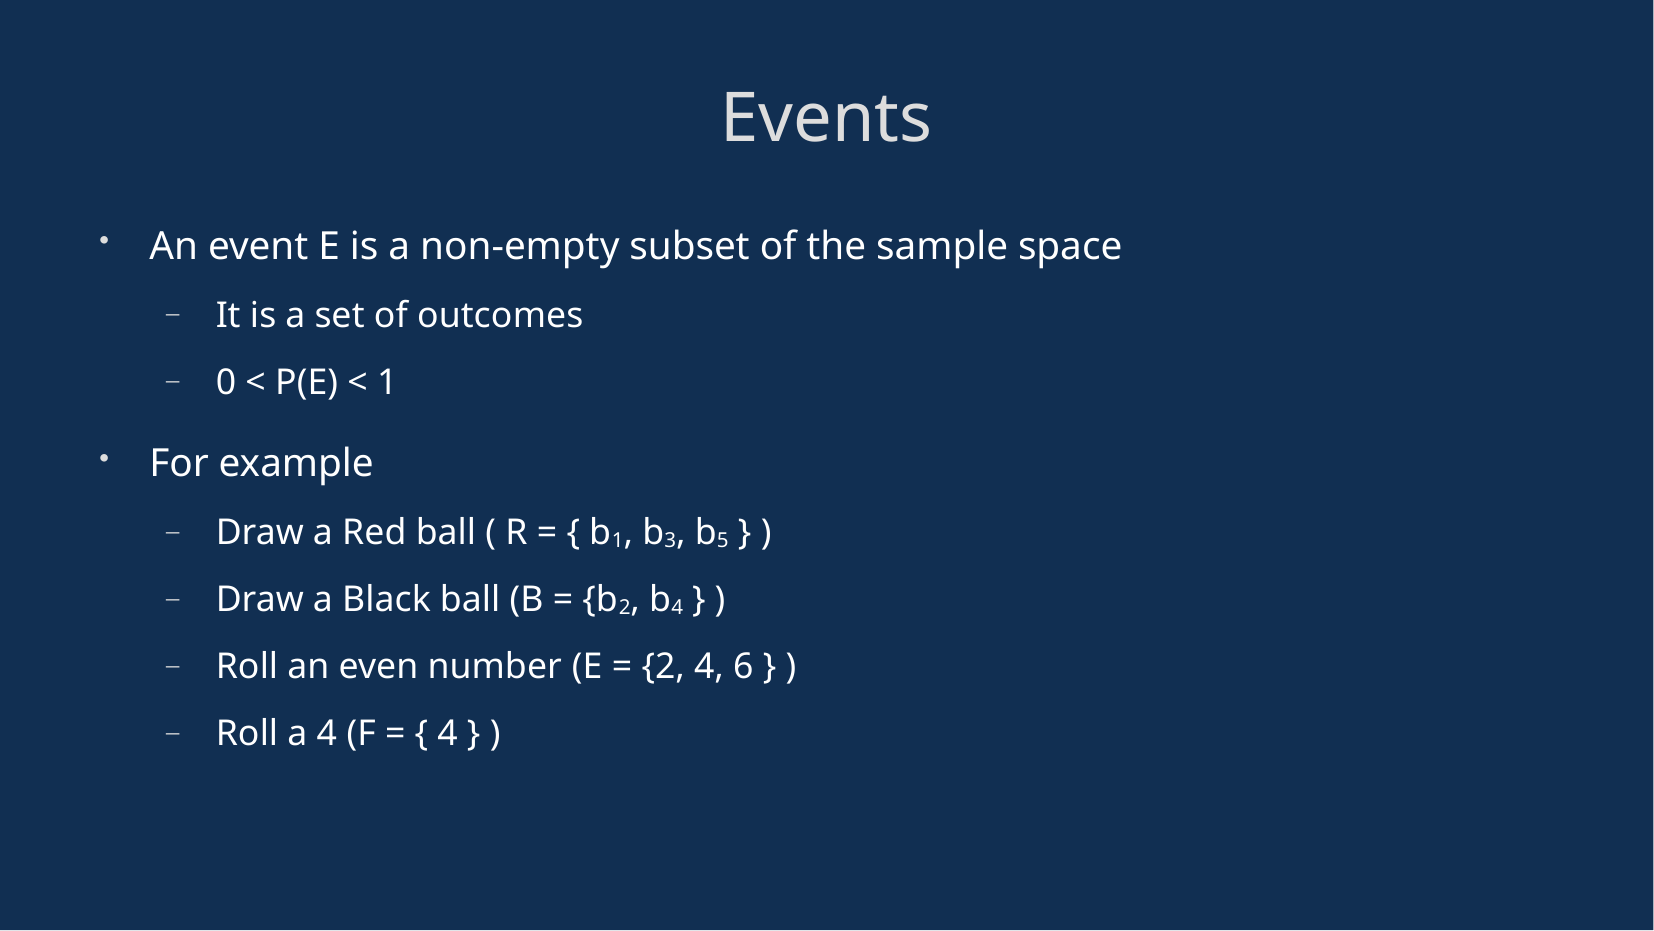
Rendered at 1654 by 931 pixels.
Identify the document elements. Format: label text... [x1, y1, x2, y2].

title Events [82, 37, 1571, 193]
list An event E is a non-empty subset of the sample space It is a set of outcomes 0 < P(E) < 1 For example Draw a Red ball ( R = { b1, b3, b5 } ) Draw a Black ball (B = {b2, b4 } ) Roll an even number (E = {2, 4, 6 } ) Roll a 4 (F = { 4 } ) [82, 217, 1571, 758]
